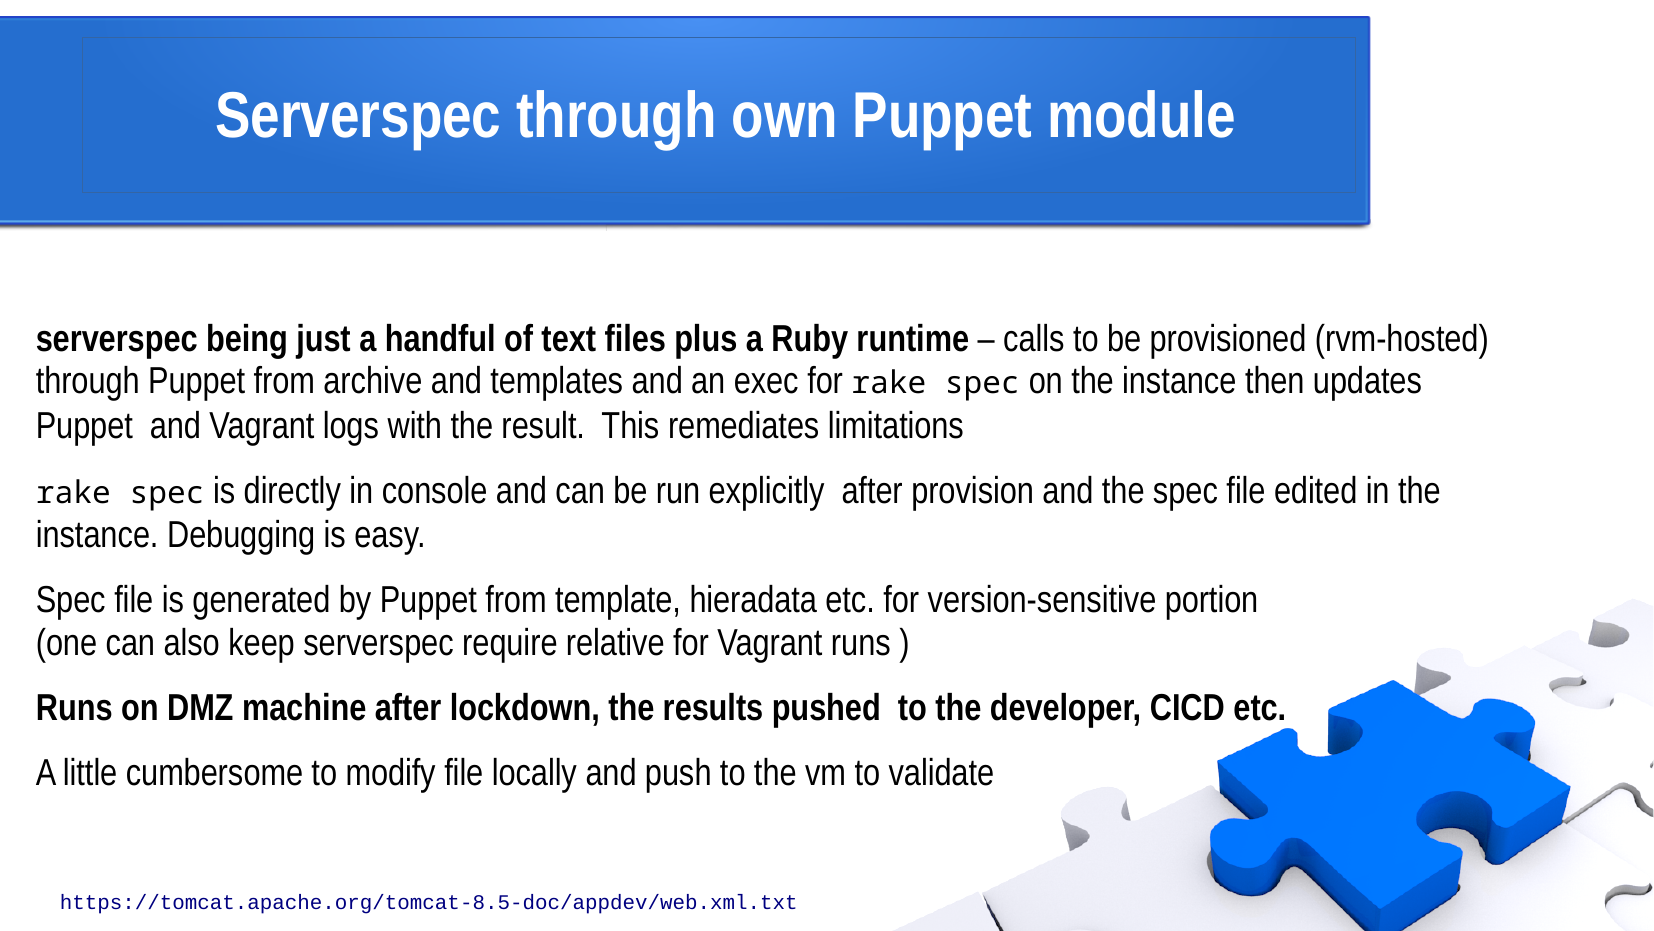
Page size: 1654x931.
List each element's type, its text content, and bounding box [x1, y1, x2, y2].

text_box https://tomcat.apache.org/tomcat-8.5-doc/appdev/web.xml.txt [45, 885, 961, 924]
title Serverspec through own Puppet module [82, 37, 1356, 193]
picture [0, 16, 1375, 231]
picture [872, 491, 1654, 931]
list serverspec being just a handful of text files plus a Ruby runtime – calls to be provisioned (rvm-hosted) through Puppet from archive and templates and an exec for rake spec on the instance then updates Puppet and Vagrant logs with the result. This remediates limitations rake spec is directly in console and can be run explicitly after provision and the spec file edited in the instance. Debugging is easy. Spec file is generated by Puppet from template, hieradata etc. for version-sensitive portion (one can also keep serverspec require relative for Vagrant runs ) Runs on DMZ machine after lockdown, the results pushed to the developer, CICD etc. A little cumbersome to modify file locally and push to the vm to validate [35, 239, 1521, 871]
